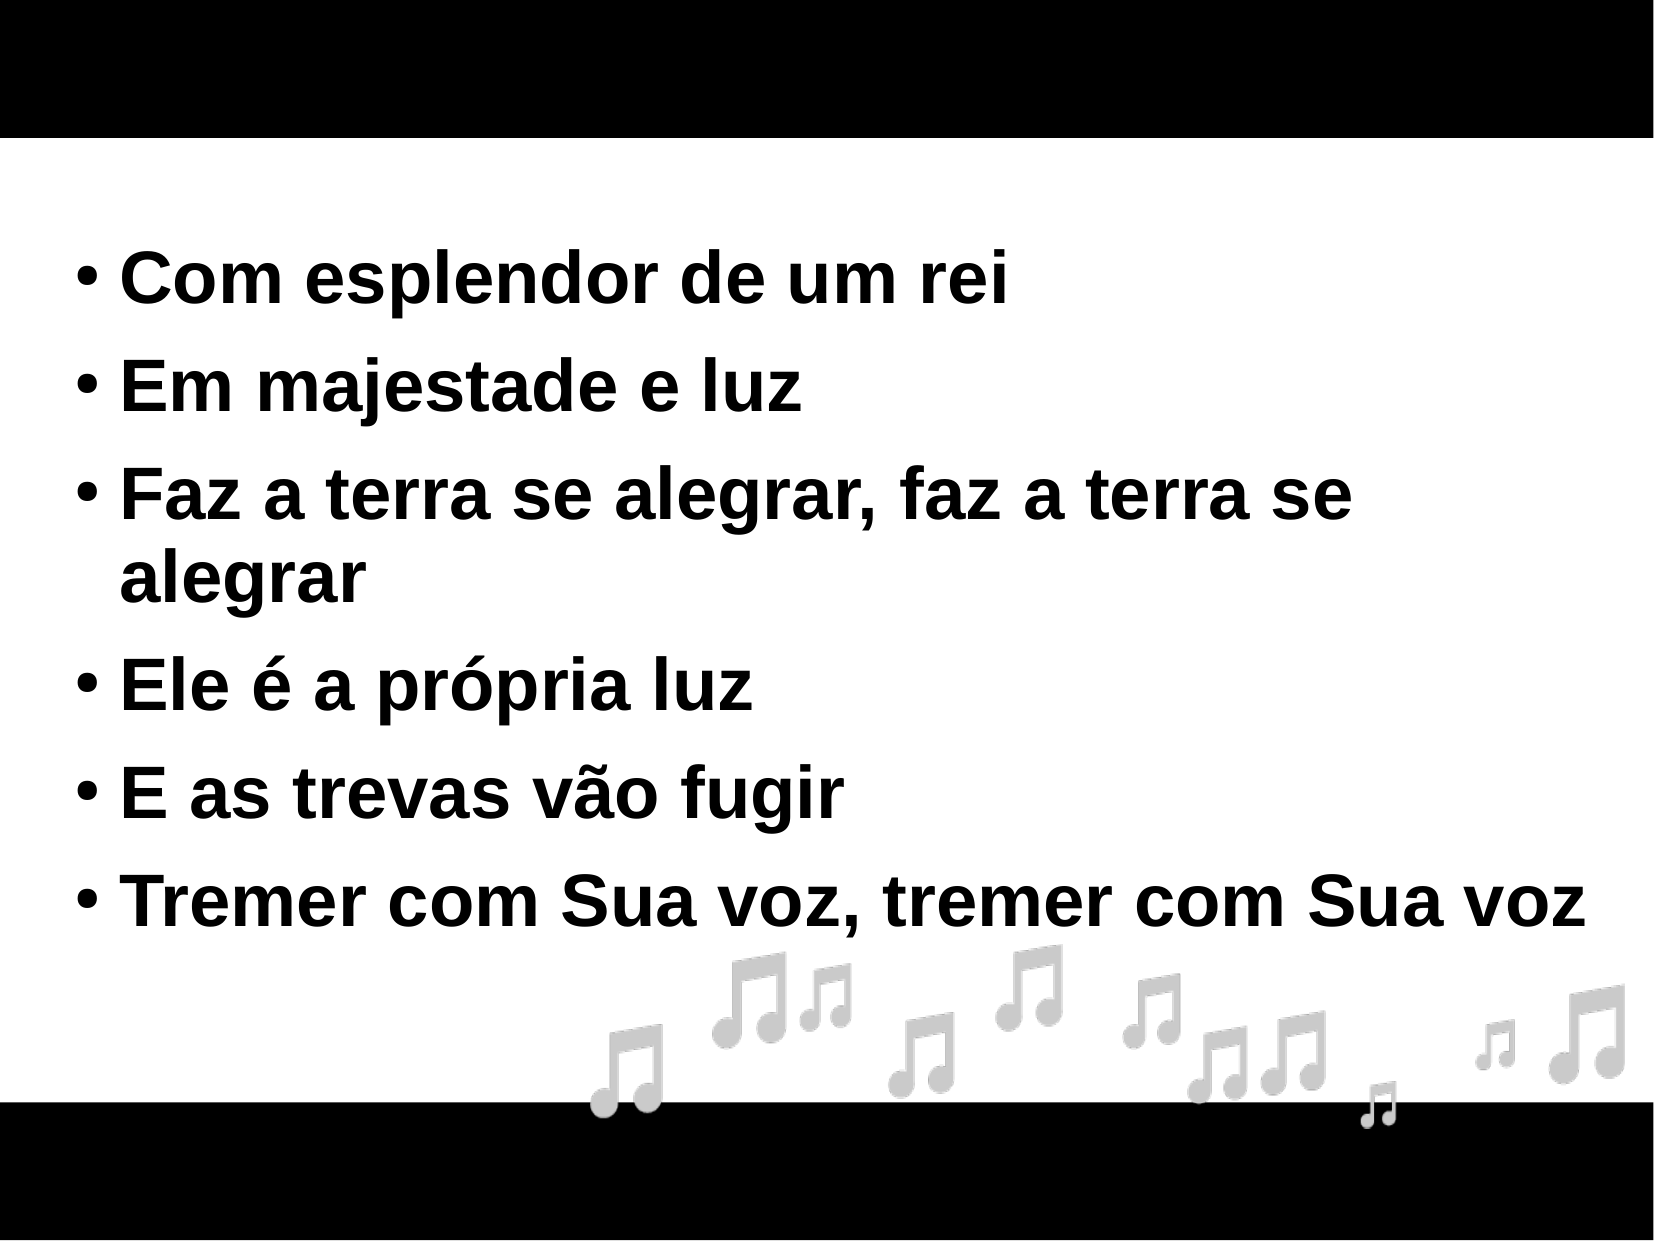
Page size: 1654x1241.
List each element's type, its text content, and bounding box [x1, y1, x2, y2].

list Com esplendor de um rei Em majestade e luz Faz a terra se alegrar, faz a terra se alegrar Ele é a própria luz E as trevas vão fugir Tremer com Sua voz, tremer com Sua voz [59, 236, 1595, 1024]
